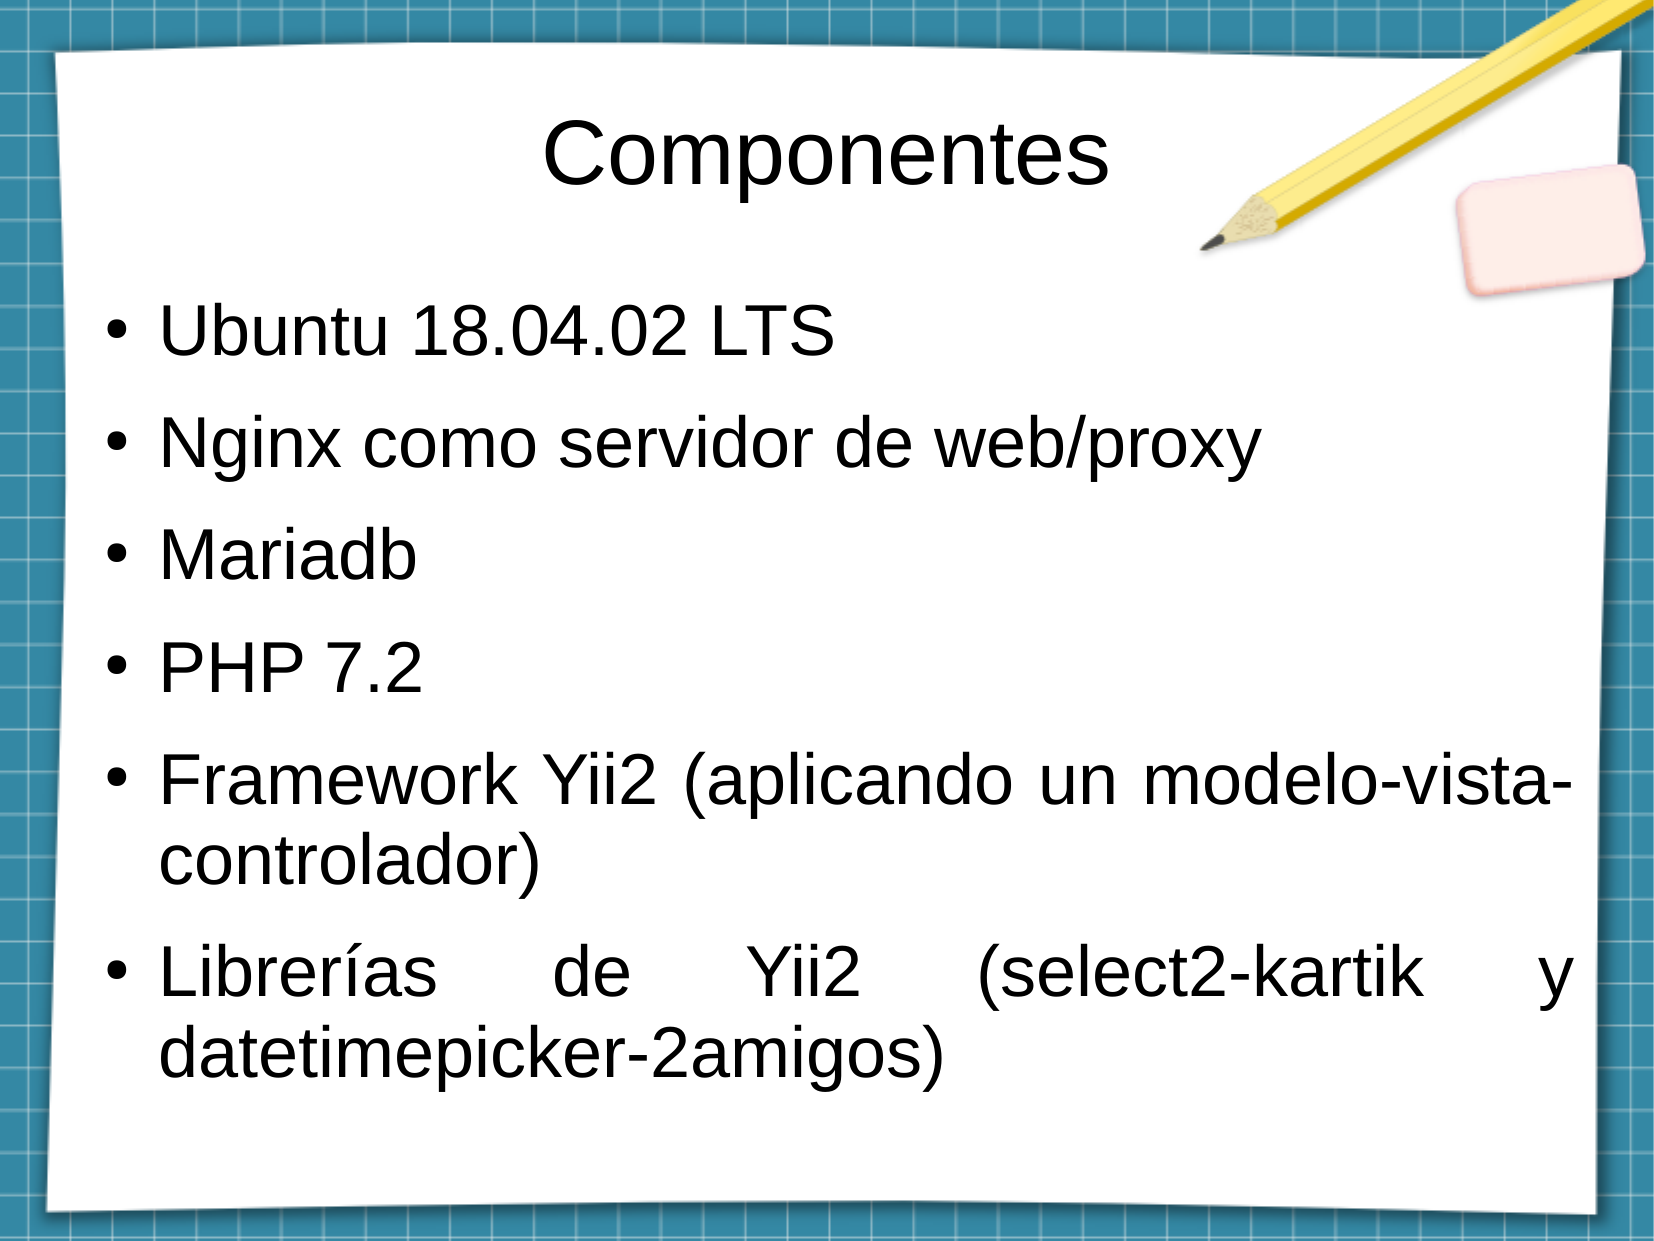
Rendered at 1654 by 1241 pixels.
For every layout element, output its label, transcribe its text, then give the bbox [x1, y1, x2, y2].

title Componentes [82, 49, 1571, 257]
picture [0, 0, 1654, 1241]
list Ubuntu 18.04.02 LTS Nginx como servidor de web/proxy Mariadb PHP 7.2 Framework Yii2 (aplicando un modelo-vista-controlador) Librerías de Yii2 (select2-kartik y datetimepicker-2amigos) [90, 290, 1576, 1096]
